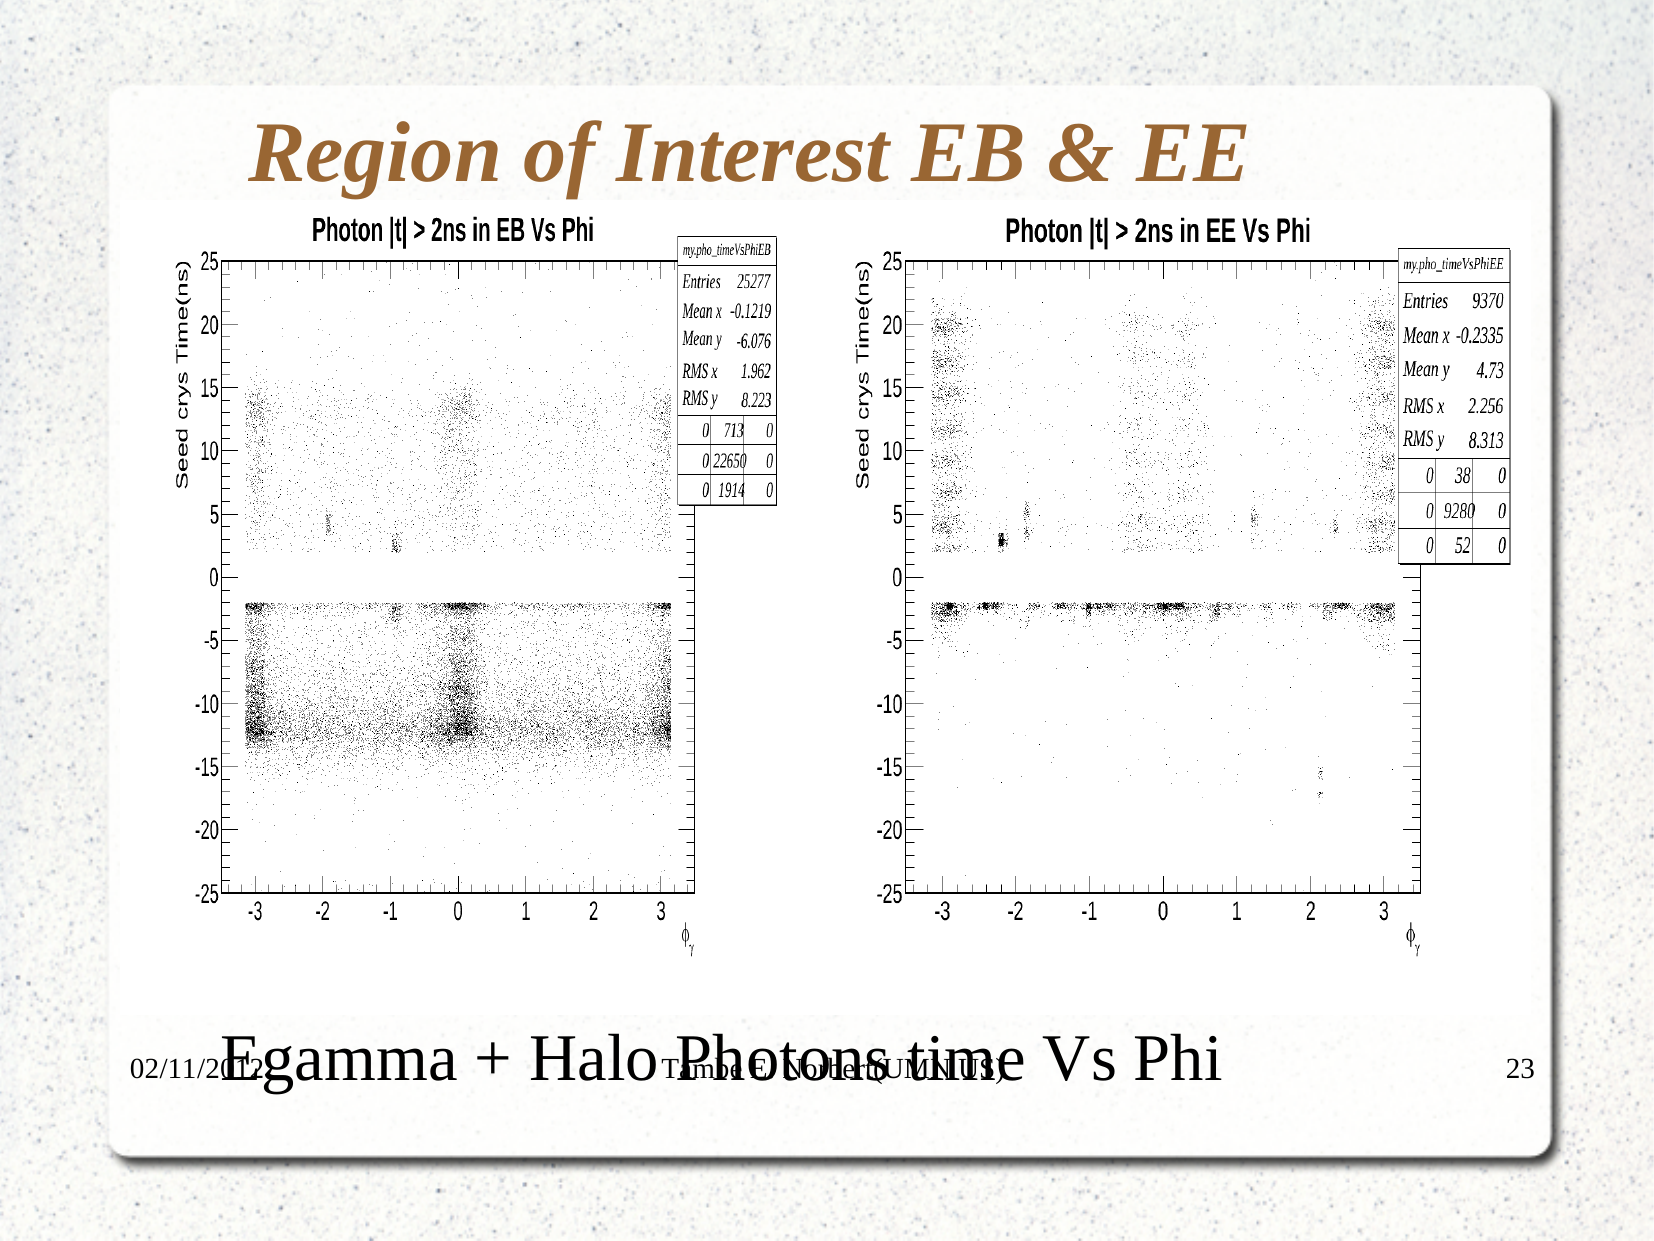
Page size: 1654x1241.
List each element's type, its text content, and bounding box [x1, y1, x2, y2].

list Egamma + Halo Photons time Vs Phi [150, 1020, 1383, 1096]
title Region of Interest EB & EE [180, 105, 1321, 200]
picture [0, 0, 1654, 1241]
